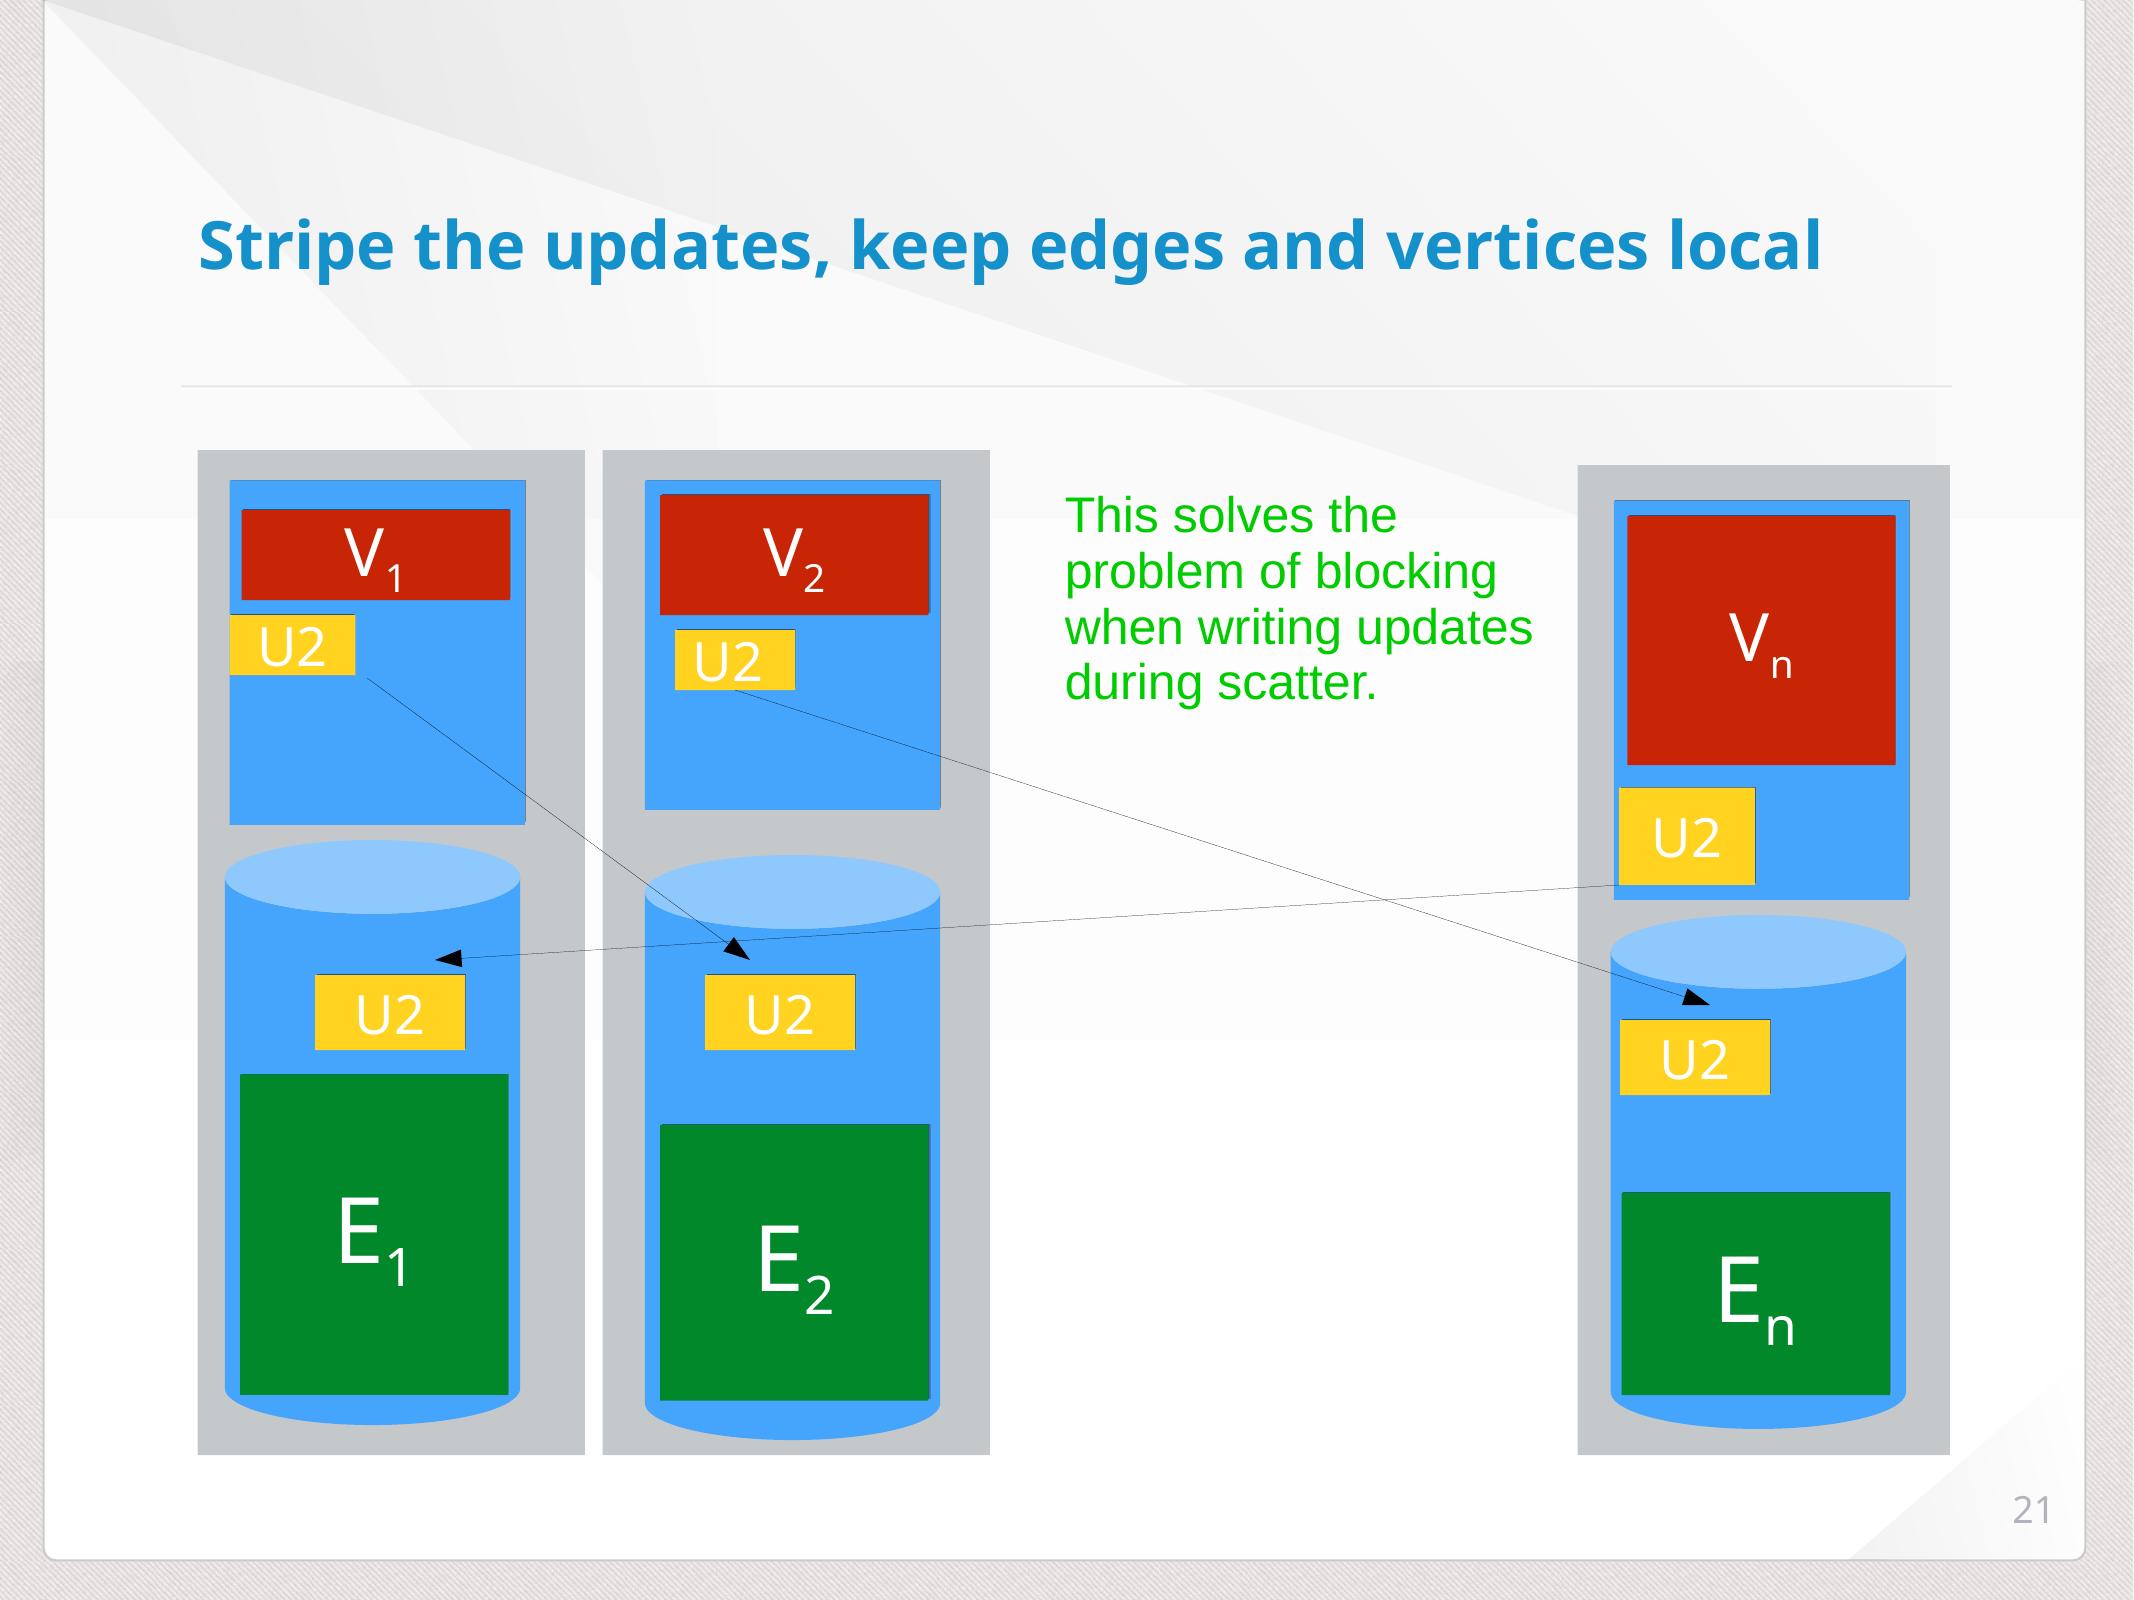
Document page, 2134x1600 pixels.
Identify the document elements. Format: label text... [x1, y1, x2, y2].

picture [0, 0, 2134, 1600]
text_box This solves the problem of blocking when writing updates during scatter. [1050, 480, 1578, 1058]
title Stripe the updates, keep edges and vertices local [181, 145, 1953, 355]
text_box U2 [229, 615, 356, 676]
text_box [197, 450, 585, 1456]
text_box E1 [240, 1074, 509, 1395]
text_box [602, 450, 990, 941]
text_box U2 [675, 630, 796, 691]
text_box En [1621, 1192, 1891, 1396]
text_box U2 [1620, 1020, 1771, 1096]
text_box [602, 926, 990, 1456]
text_box [602, 852, 722, 949]
text_box Vn [1627, 515, 1896, 766]
text_box V2 [660, 495, 929, 616]
text_box U2 [315, 975, 466, 1051]
text_box U2 [705, 975, 856, 1051]
text_box E2 [660, 1124, 929, 1401]
text_box V1 [241, 510, 511, 601]
slide_number <number> [1909, 1476, 2071, 1548]
text_box [1395, 354, 1996, 1456]
text_box U2 [1618, 787, 1755, 885]
